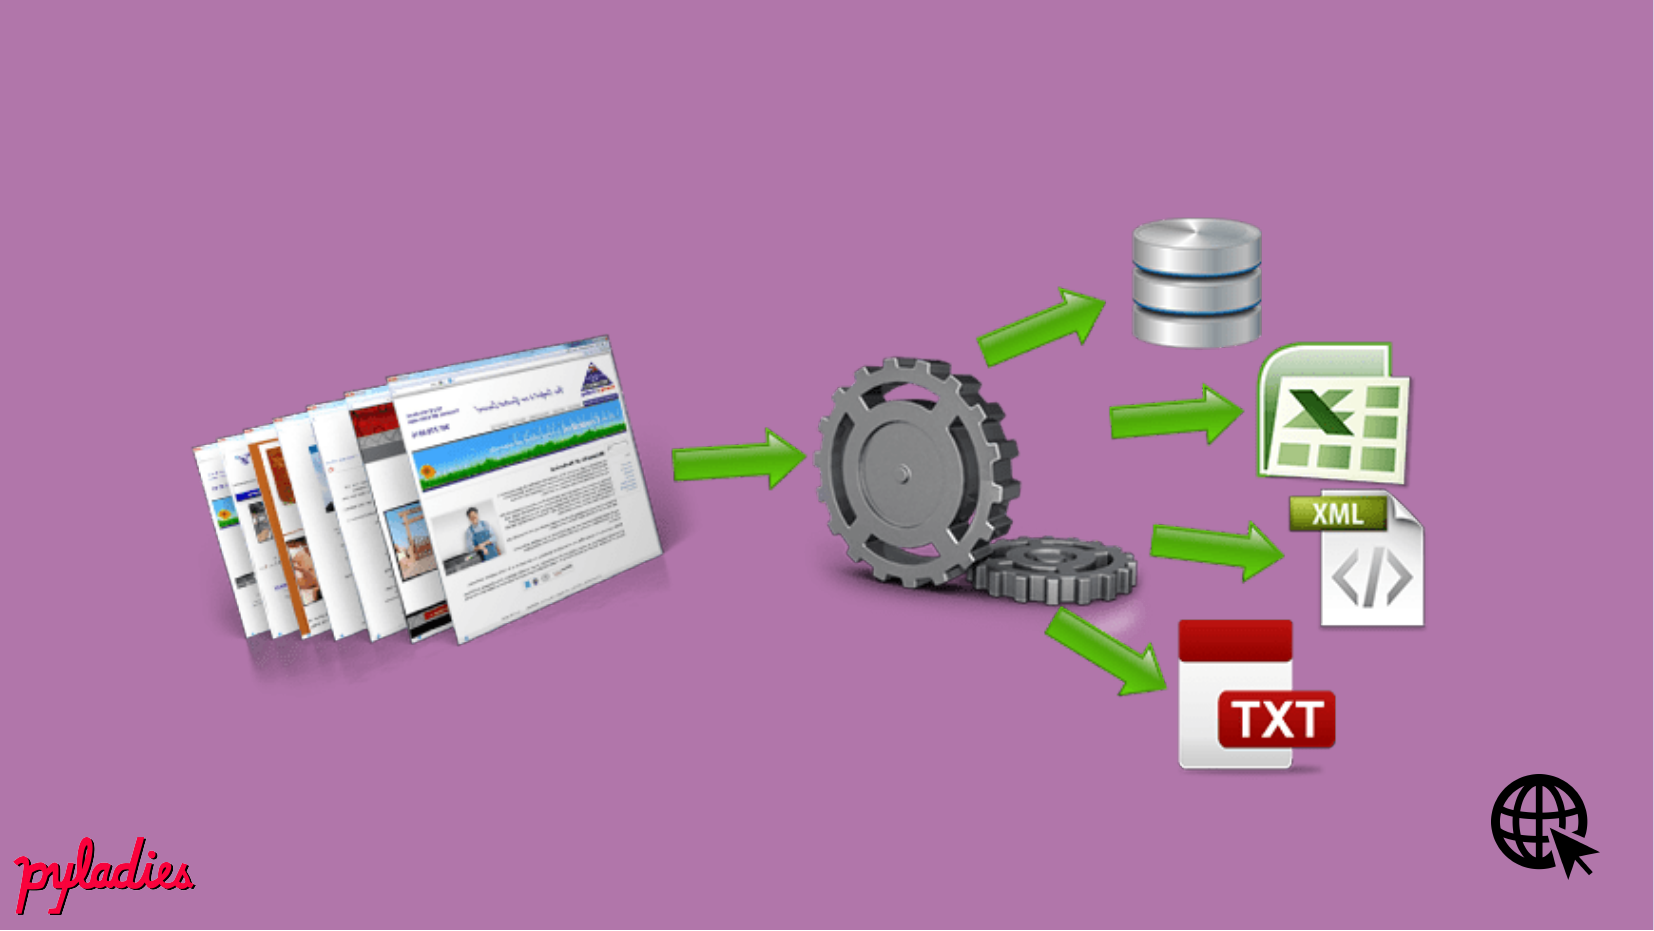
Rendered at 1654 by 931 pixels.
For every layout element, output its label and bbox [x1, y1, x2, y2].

picture [13, 837, 196, 916]
picture [180, 209, 1600, 880]
